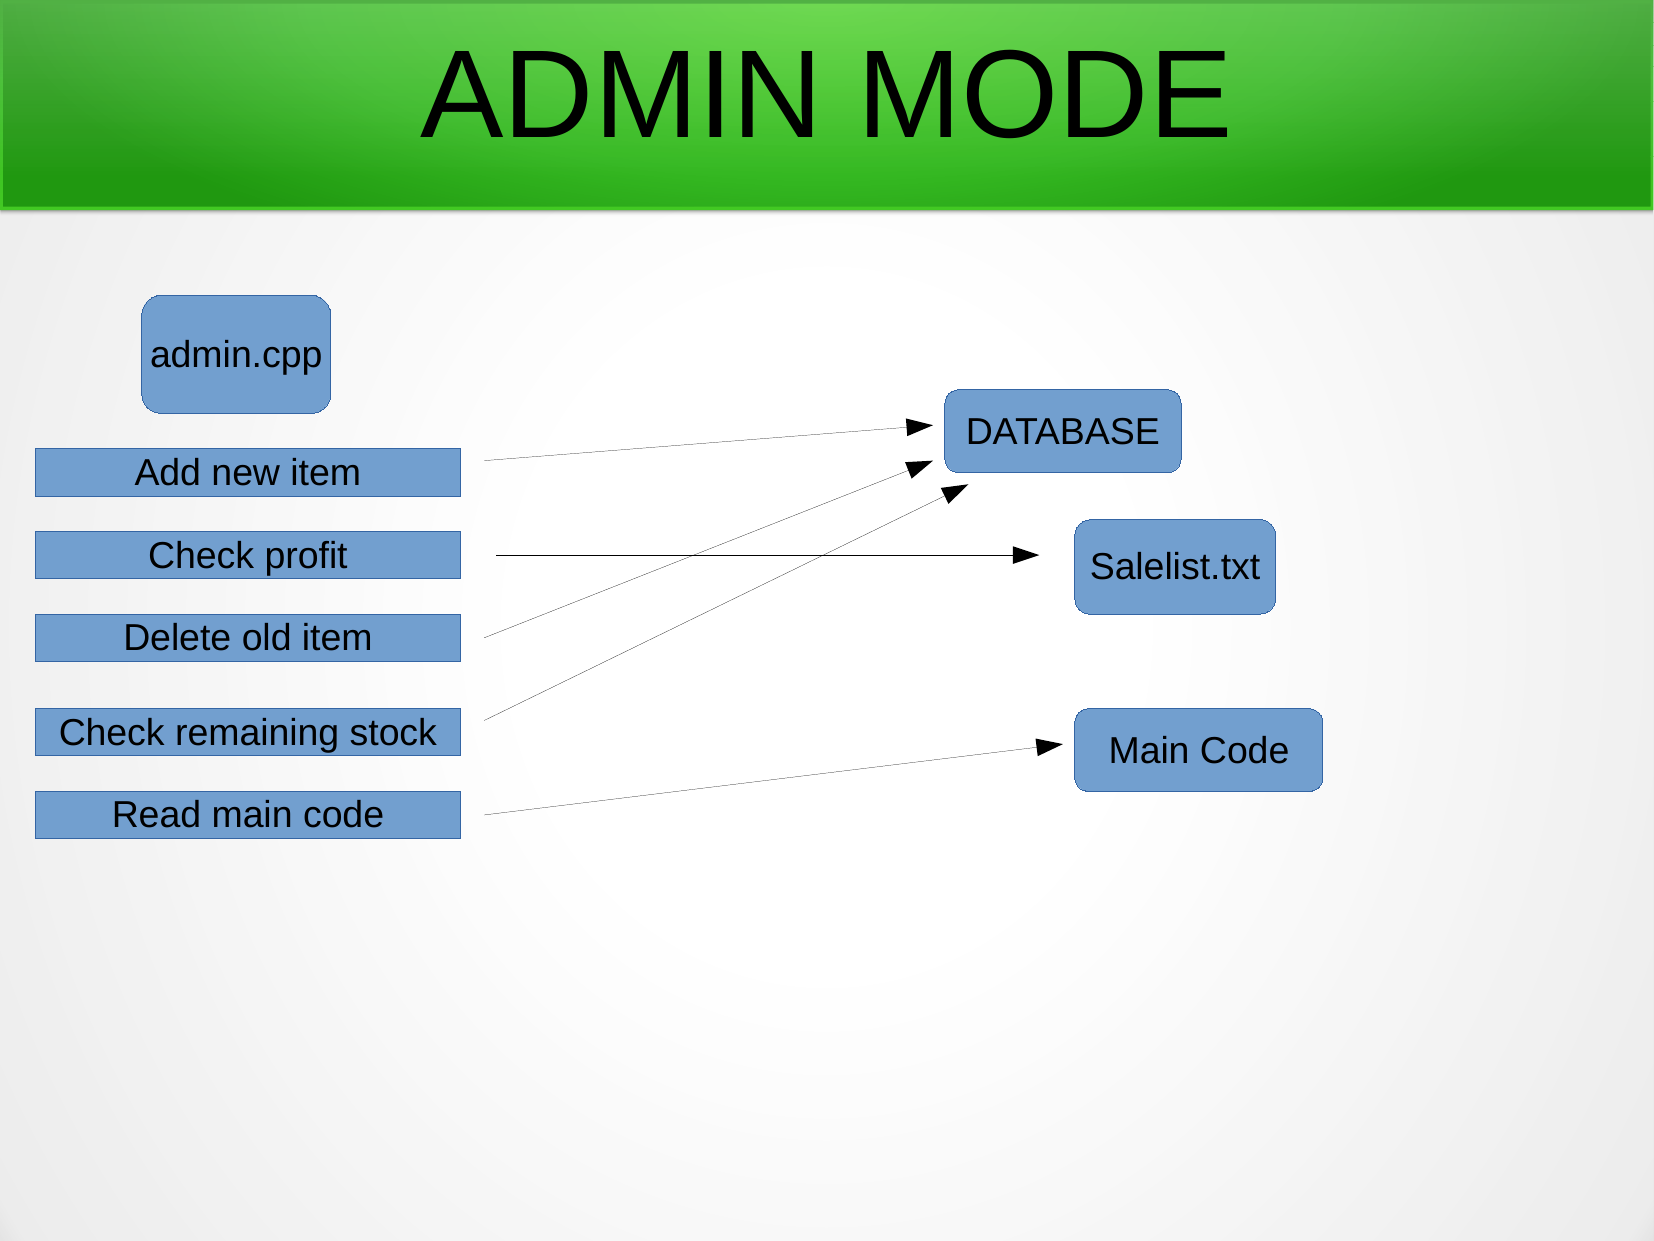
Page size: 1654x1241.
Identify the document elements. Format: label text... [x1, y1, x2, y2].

text_box admin.cpp [141, 295, 331, 414]
text_box Read main code [35, 791, 461, 839]
title ADMIN MODE [82, 23, 1571, 166]
text_box DATABASE [944, 389, 1182, 473]
text_box Check remaining stock [35, 708, 461, 756]
text_box Salelist.txt [1074, 519, 1276, 615]
text_box Delete old item [35, 614, 461, 662]
text_box Main Code [1074, 708, 1323, 792]
text_box Add new item [35, 448, 461, 497]
text_box Check profit [35, 531, 461, 579]
